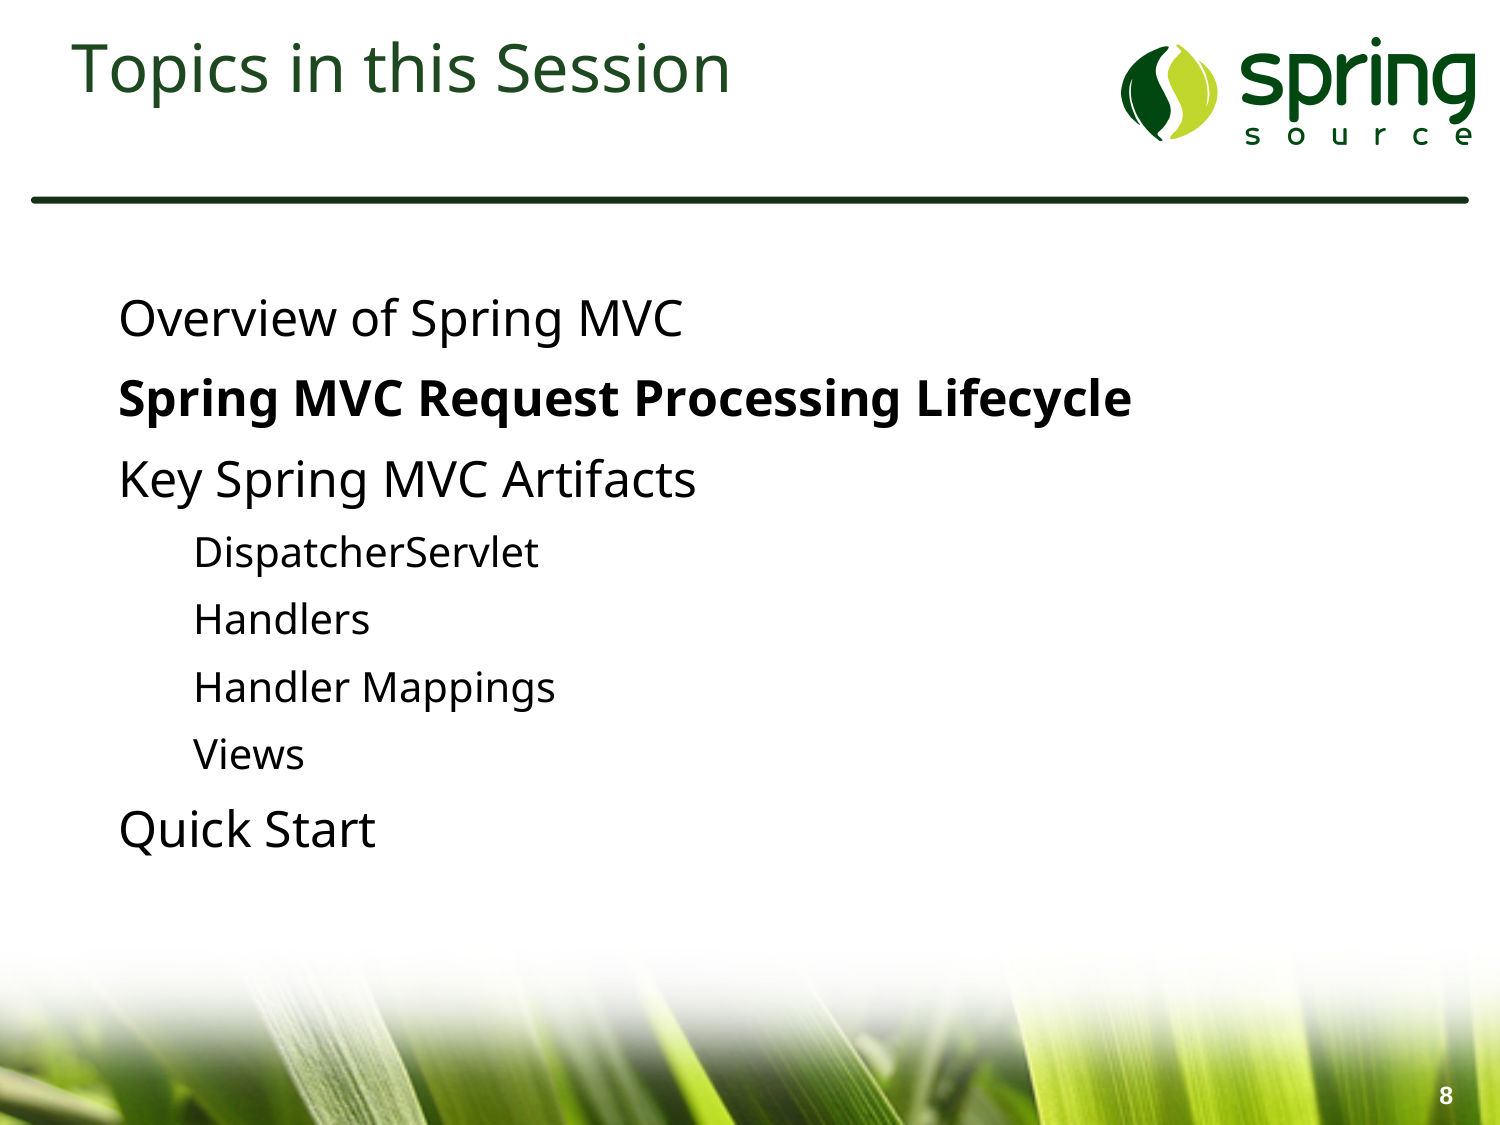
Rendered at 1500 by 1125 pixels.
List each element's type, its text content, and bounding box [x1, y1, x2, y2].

picture [1121, 37, 1475, 145]
picture [0, 944, 1500, 1125]
list Overview of Spring MVC Spring MVC Request Processing Lifecycle Key Spring MVC Artifacts DispatcherServlet Handlers Handler Mappings Views Quick Start [103, 275, 1394, 938]
title Topics in this Session [56, 13, 1089, 176]
